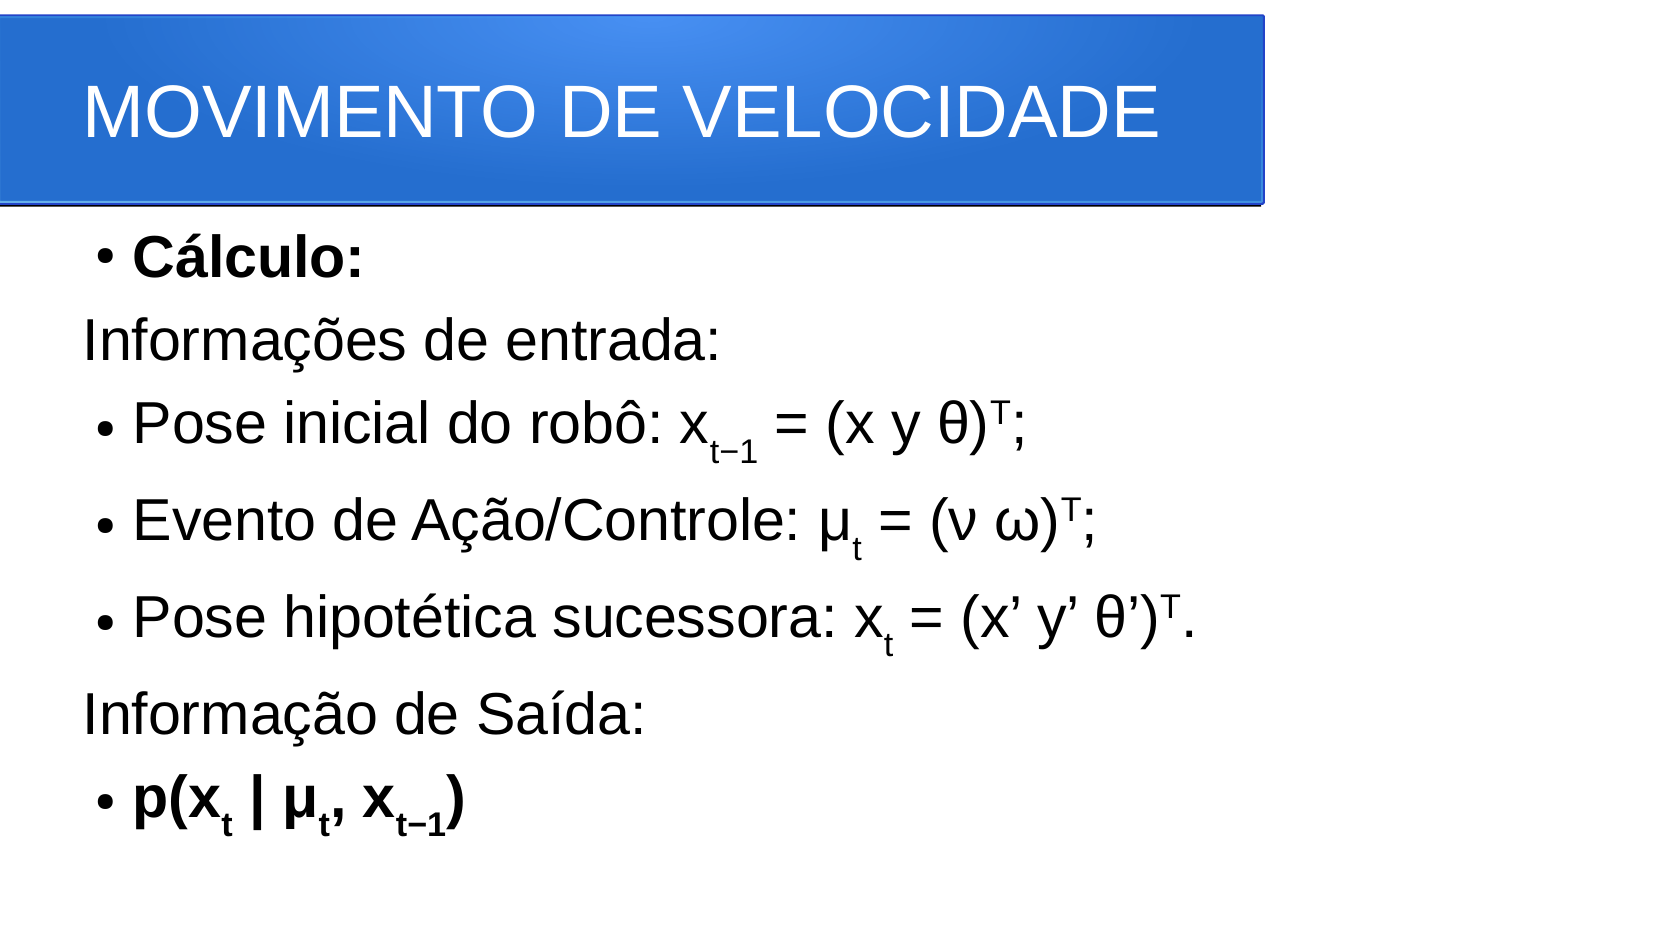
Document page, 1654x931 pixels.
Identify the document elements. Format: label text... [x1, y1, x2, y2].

title MOVIMENTO DE VELOCIDADE [82, 35, 1235, 189]
list Cálculo: Informações de entrada: Pose inicial do robô: xt−1 = (x y θ)T; Evento de Ação/Controle: μt = (ν ω)T; Pose hipotética sucessora: xt = (x’ y’ θ’)T. Informação de Saída: p(xt | μt, xt−1) [82, 224, 1571, 851]
